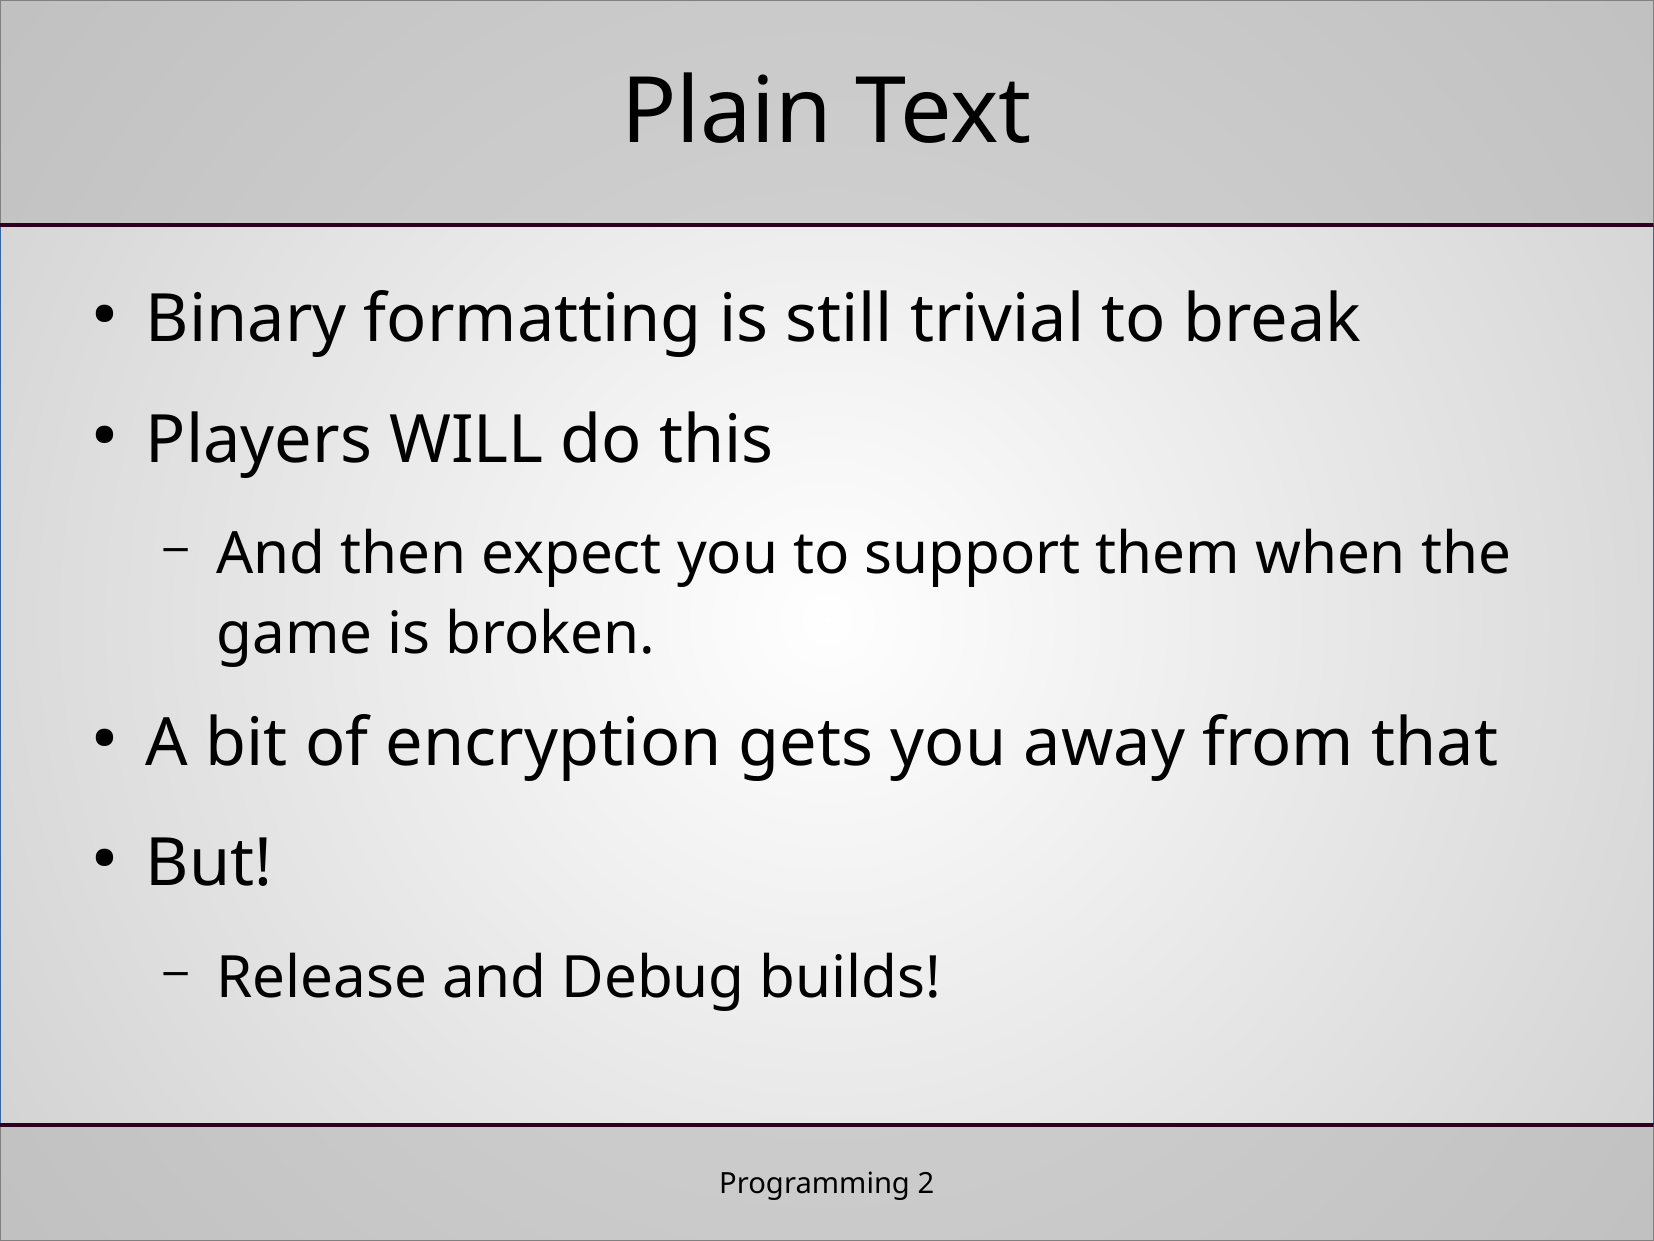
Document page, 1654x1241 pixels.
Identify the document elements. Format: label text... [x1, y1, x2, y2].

list Binary formatting is still trivial to break Players WILL do this And then expect you to support them when the game is broken. A bit of encryption gets you away from that But! Release and Debug builds! [75, 270, 1571, 1075]
title Plain Text [82, 34, 1571, 181]
